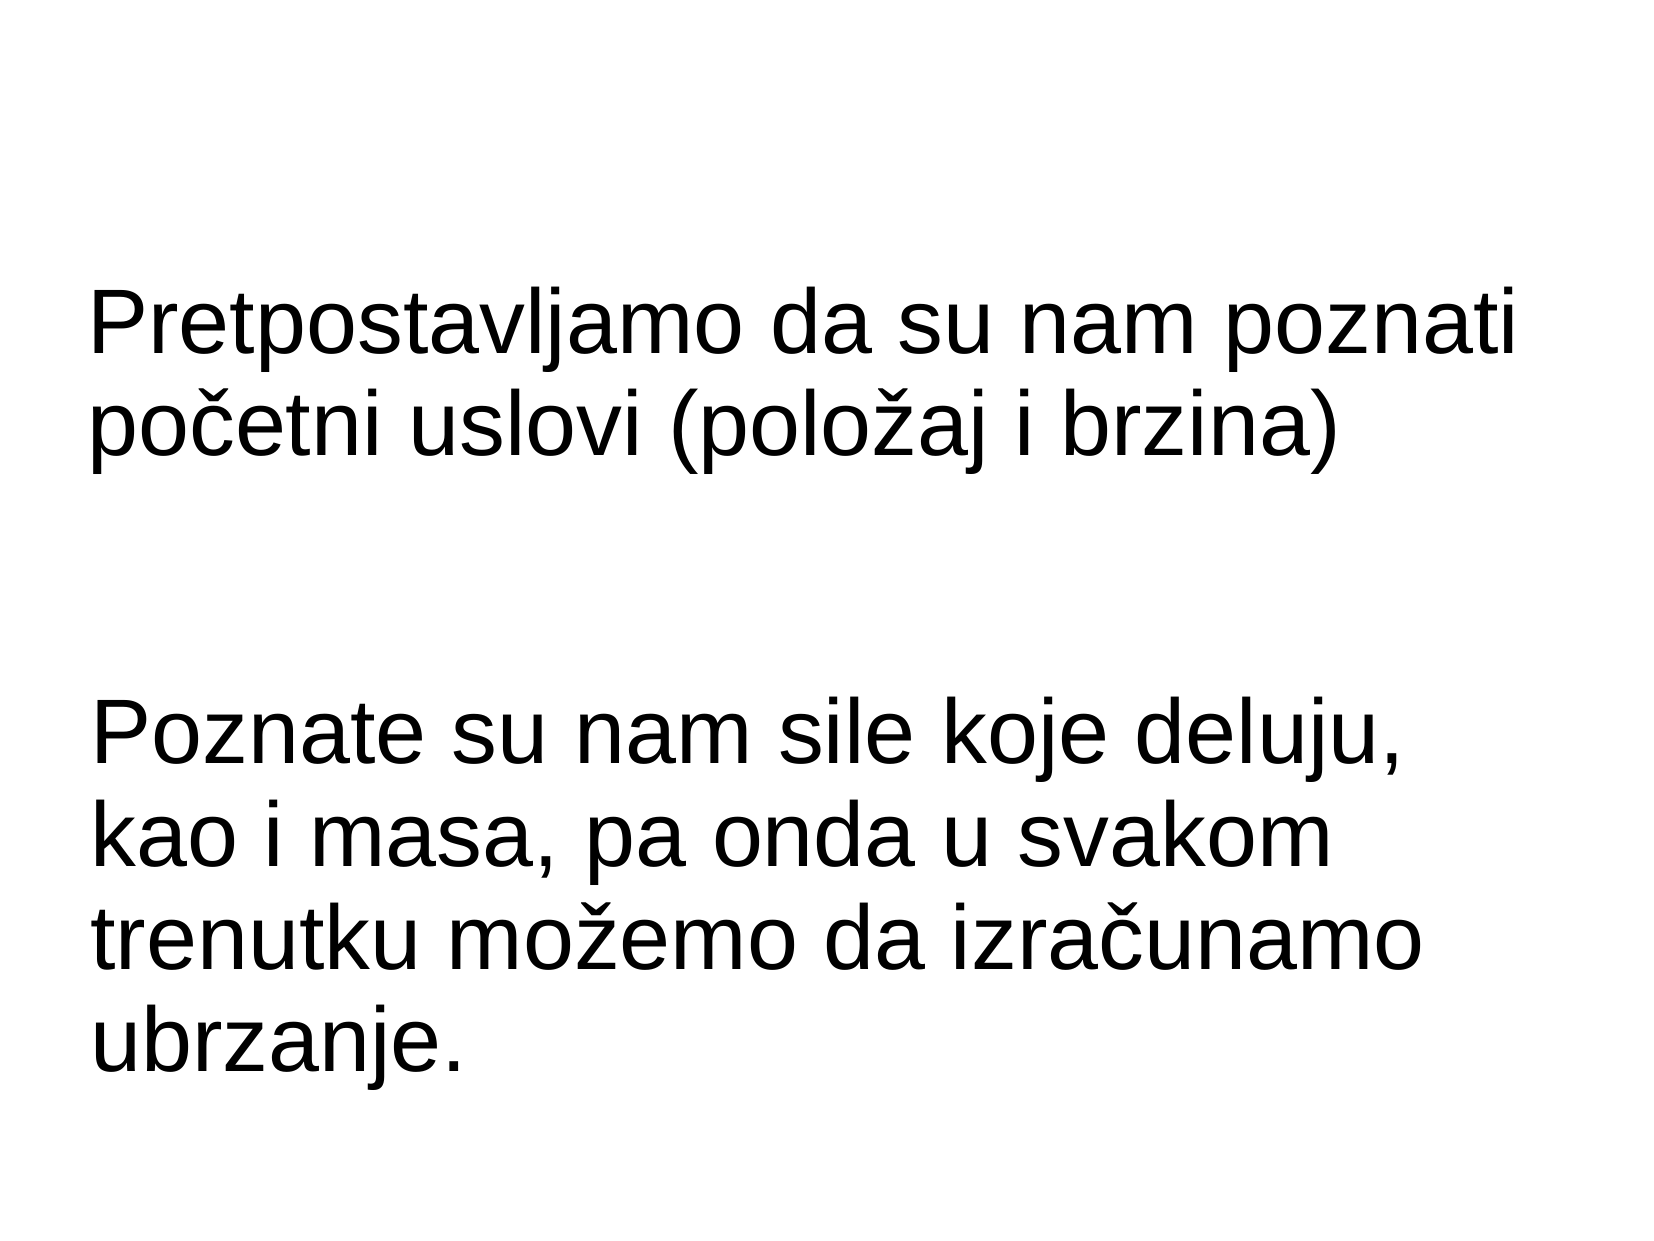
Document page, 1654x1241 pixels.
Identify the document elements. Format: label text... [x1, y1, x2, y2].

title Pretpostavljamo da su nam poznati početni uslovi (položaj i brzina) [87, 269, 1576, 477]
title Poznate su nam sile koje deluju, kao i masa, pa onda u svakom trenutku možemo da izračunamo ubrzanje. [90, 681, 1579, 1092]
